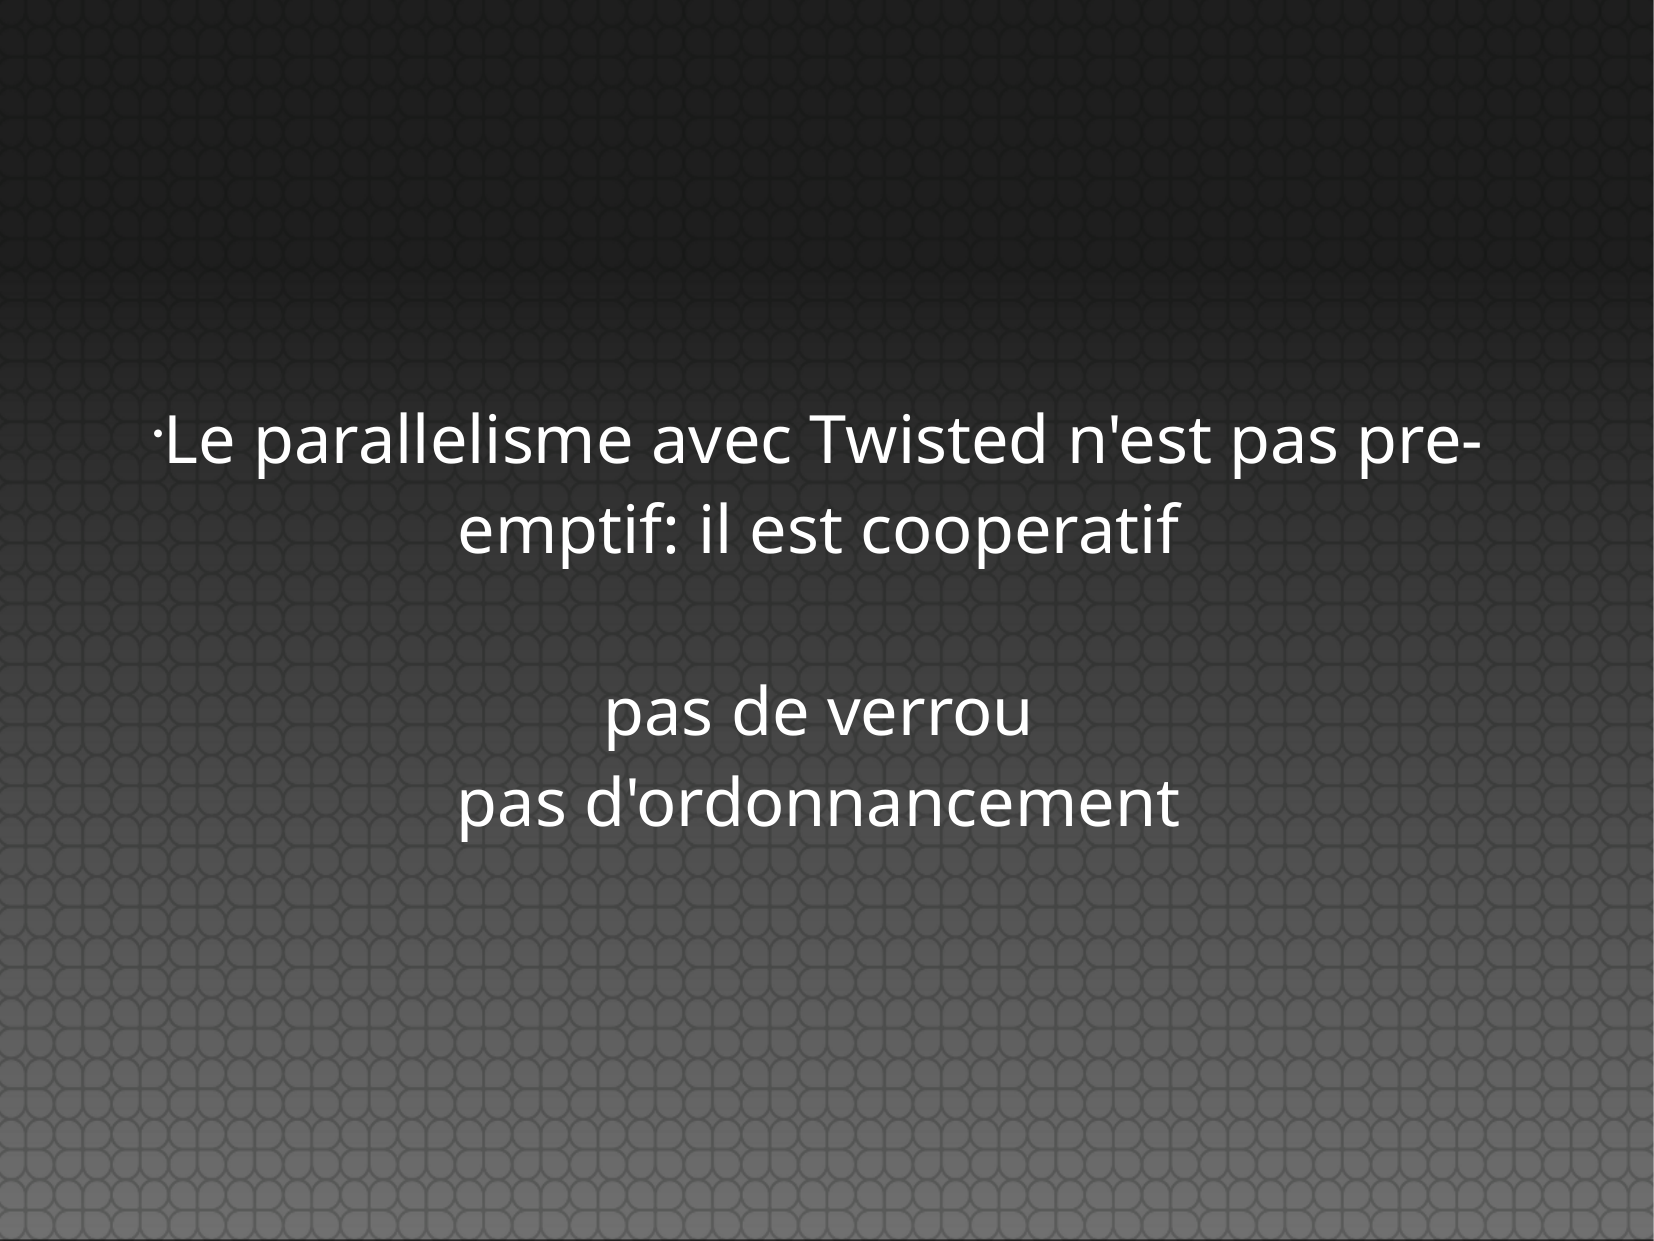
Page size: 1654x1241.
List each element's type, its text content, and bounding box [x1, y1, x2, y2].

title Le parallelisme avec Twisted n'est pas pre-emptif: il est cooperatif pas de verrou pas d'ordonnancement [75, 424, 1564, 814]
picture [0, 0, 1654, 1241]
